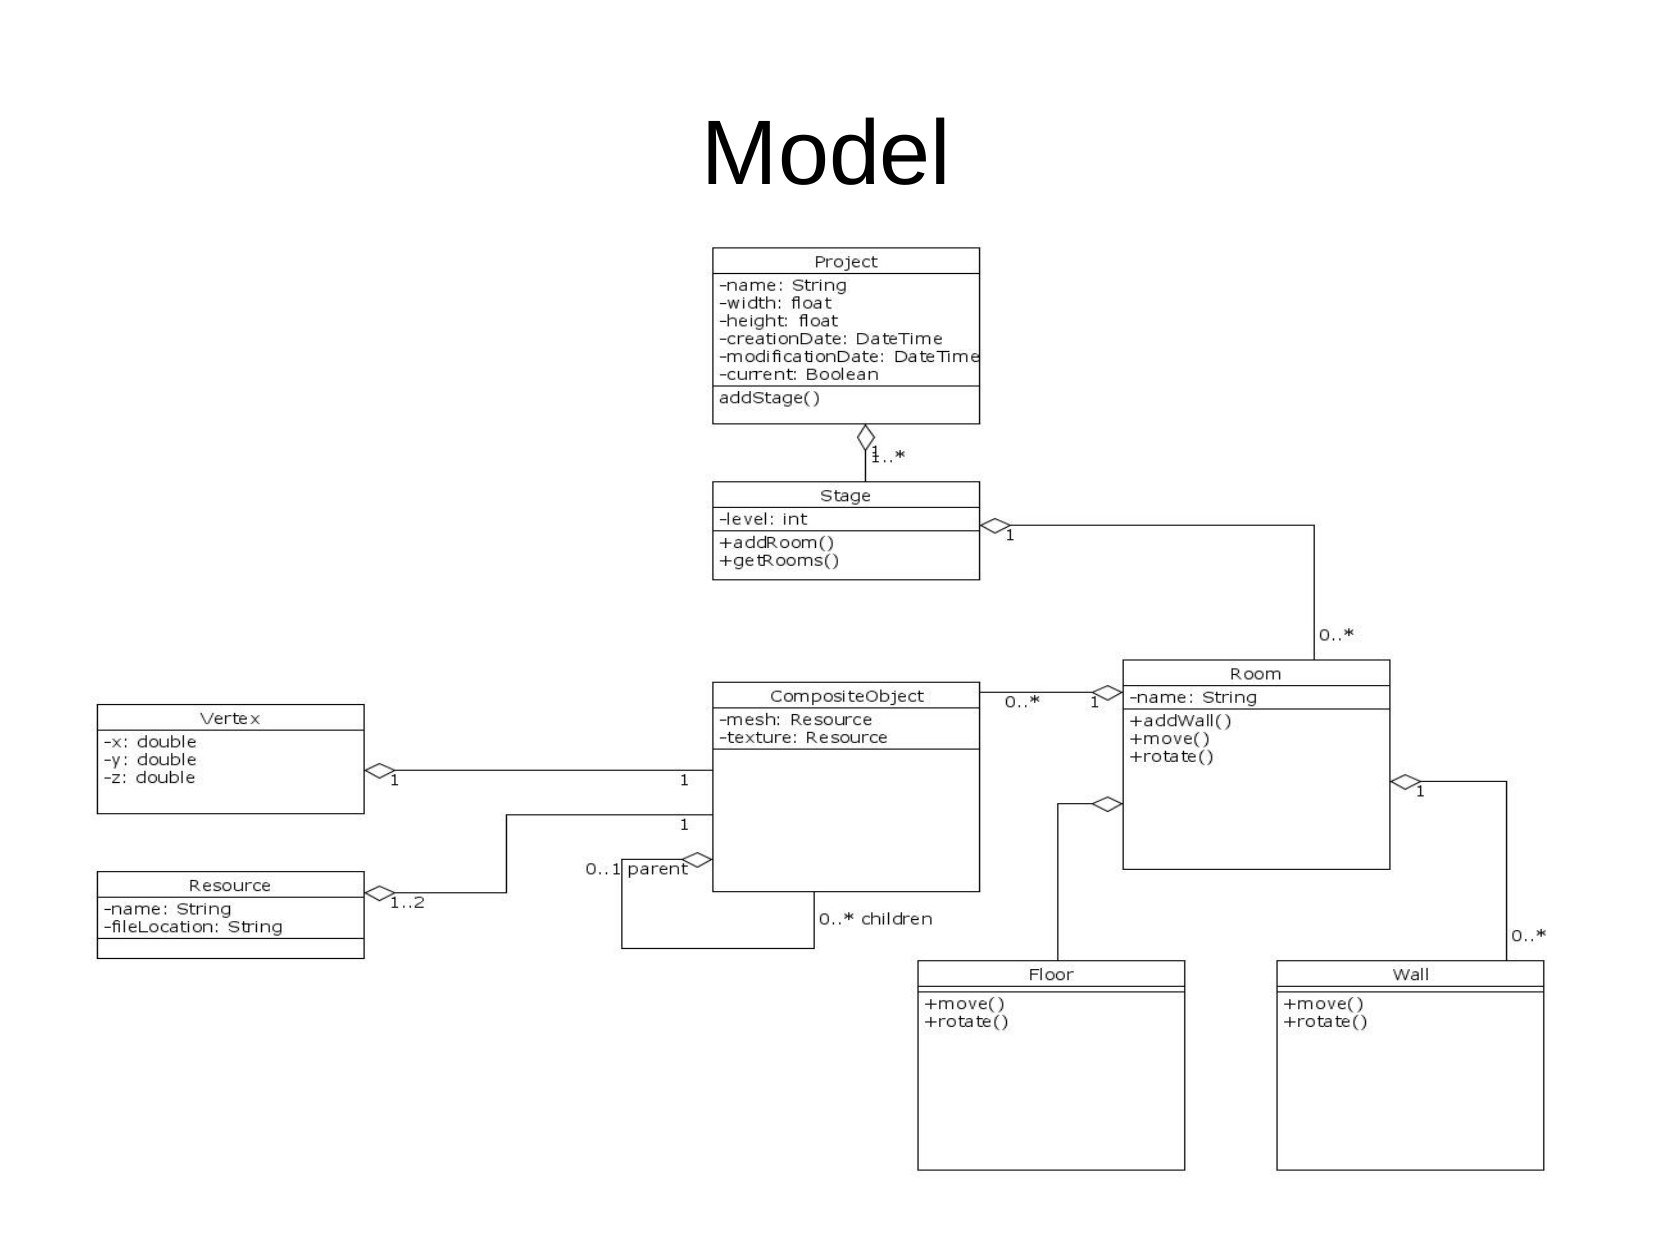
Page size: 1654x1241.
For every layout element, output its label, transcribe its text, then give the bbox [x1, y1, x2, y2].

picture [70, 224, 1583, 1193]
title Model [82, 49, 1571, 224]
